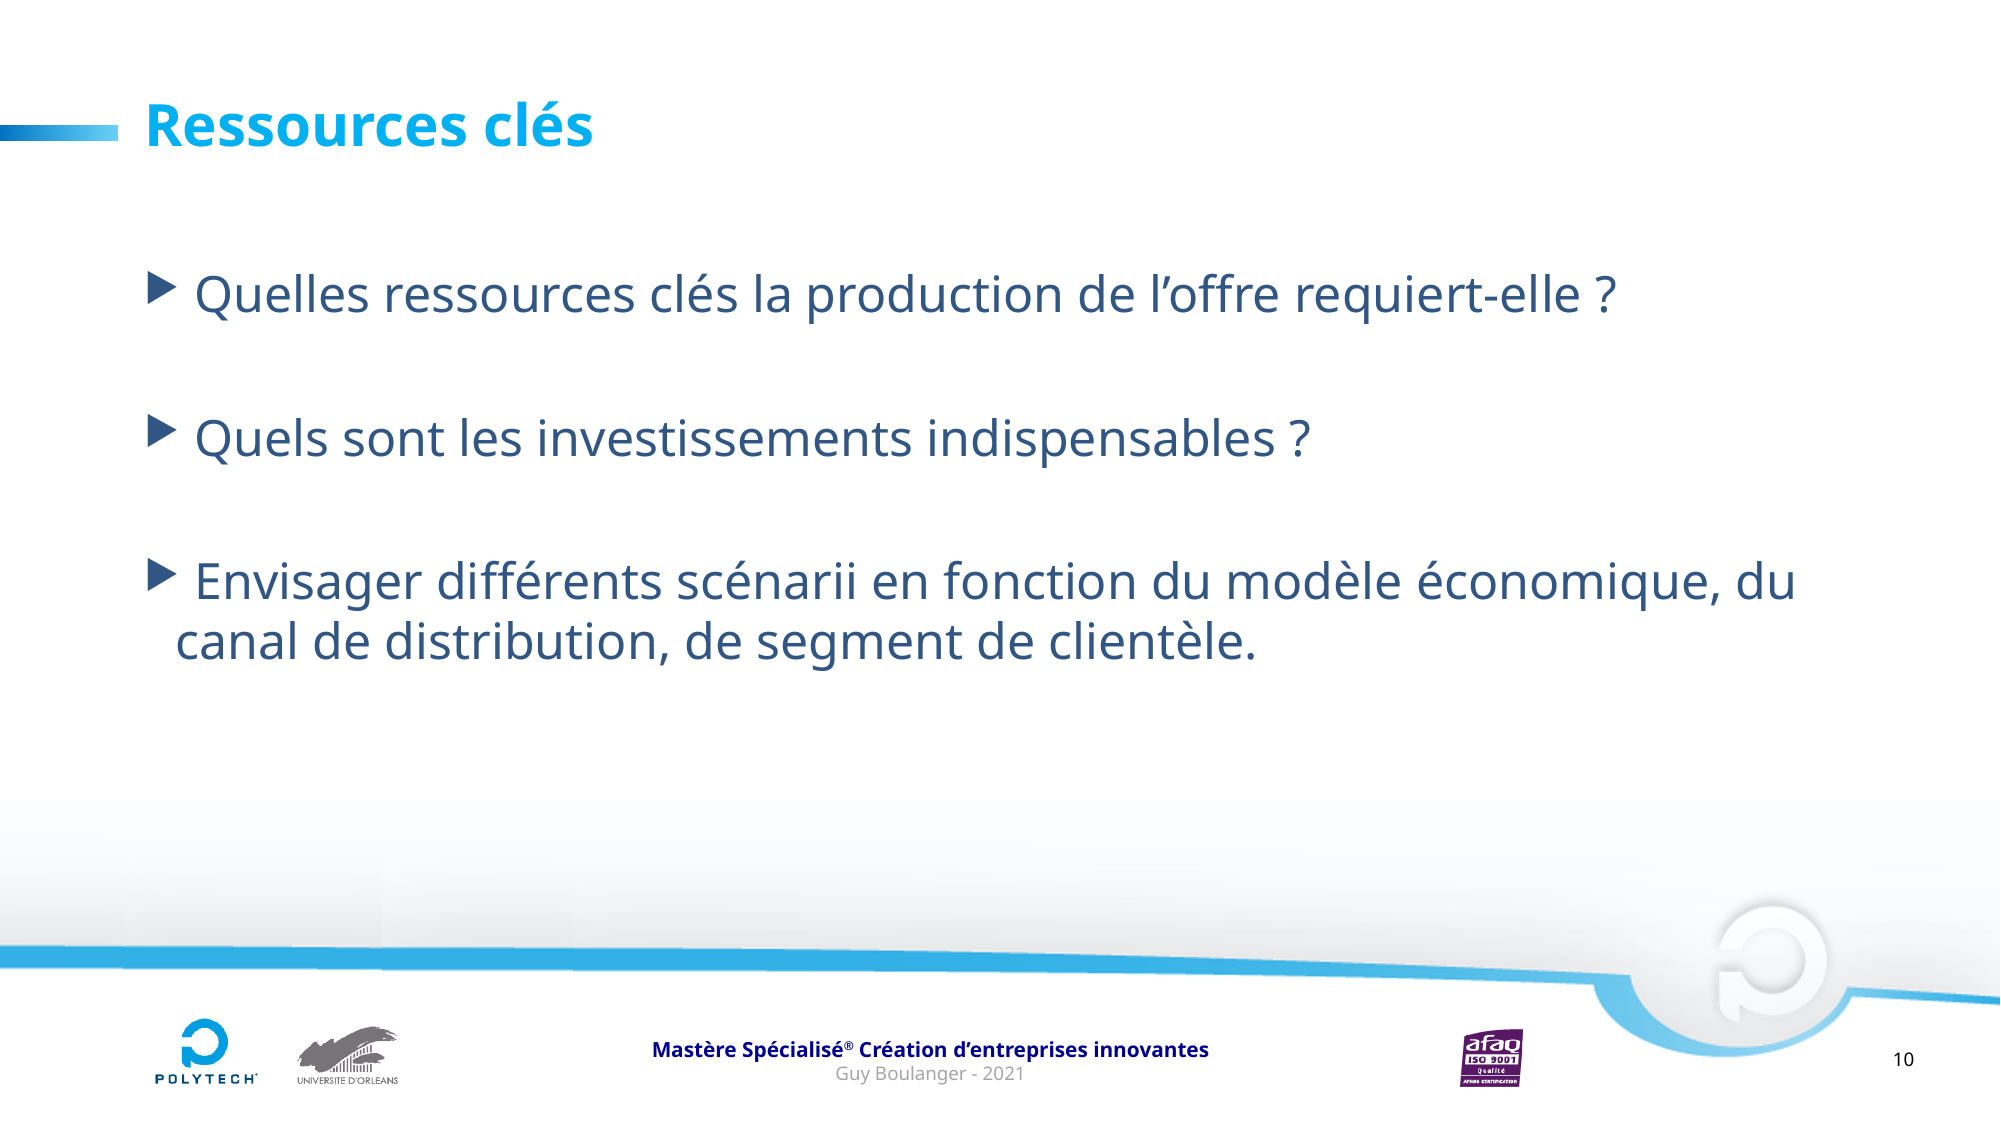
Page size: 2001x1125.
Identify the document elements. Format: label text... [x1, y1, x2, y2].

list Quelles ressources clés la production de l’offre requiert-elle ? Quels sont les investissements indispensables ? Envisager différents scénarii en fonction du modèle économique, du canal de distribution, de segment de clientèle. [129, 255, 1950, 940]
footer Mastère Spécialisé® Création d’entreprises innovantes Guy Boulanger - 2021 [402, 1035, 1459, 1085]
picture [0, 800, 2000, 1125]
title Ressources clés [129, 29, 1930, 218]
